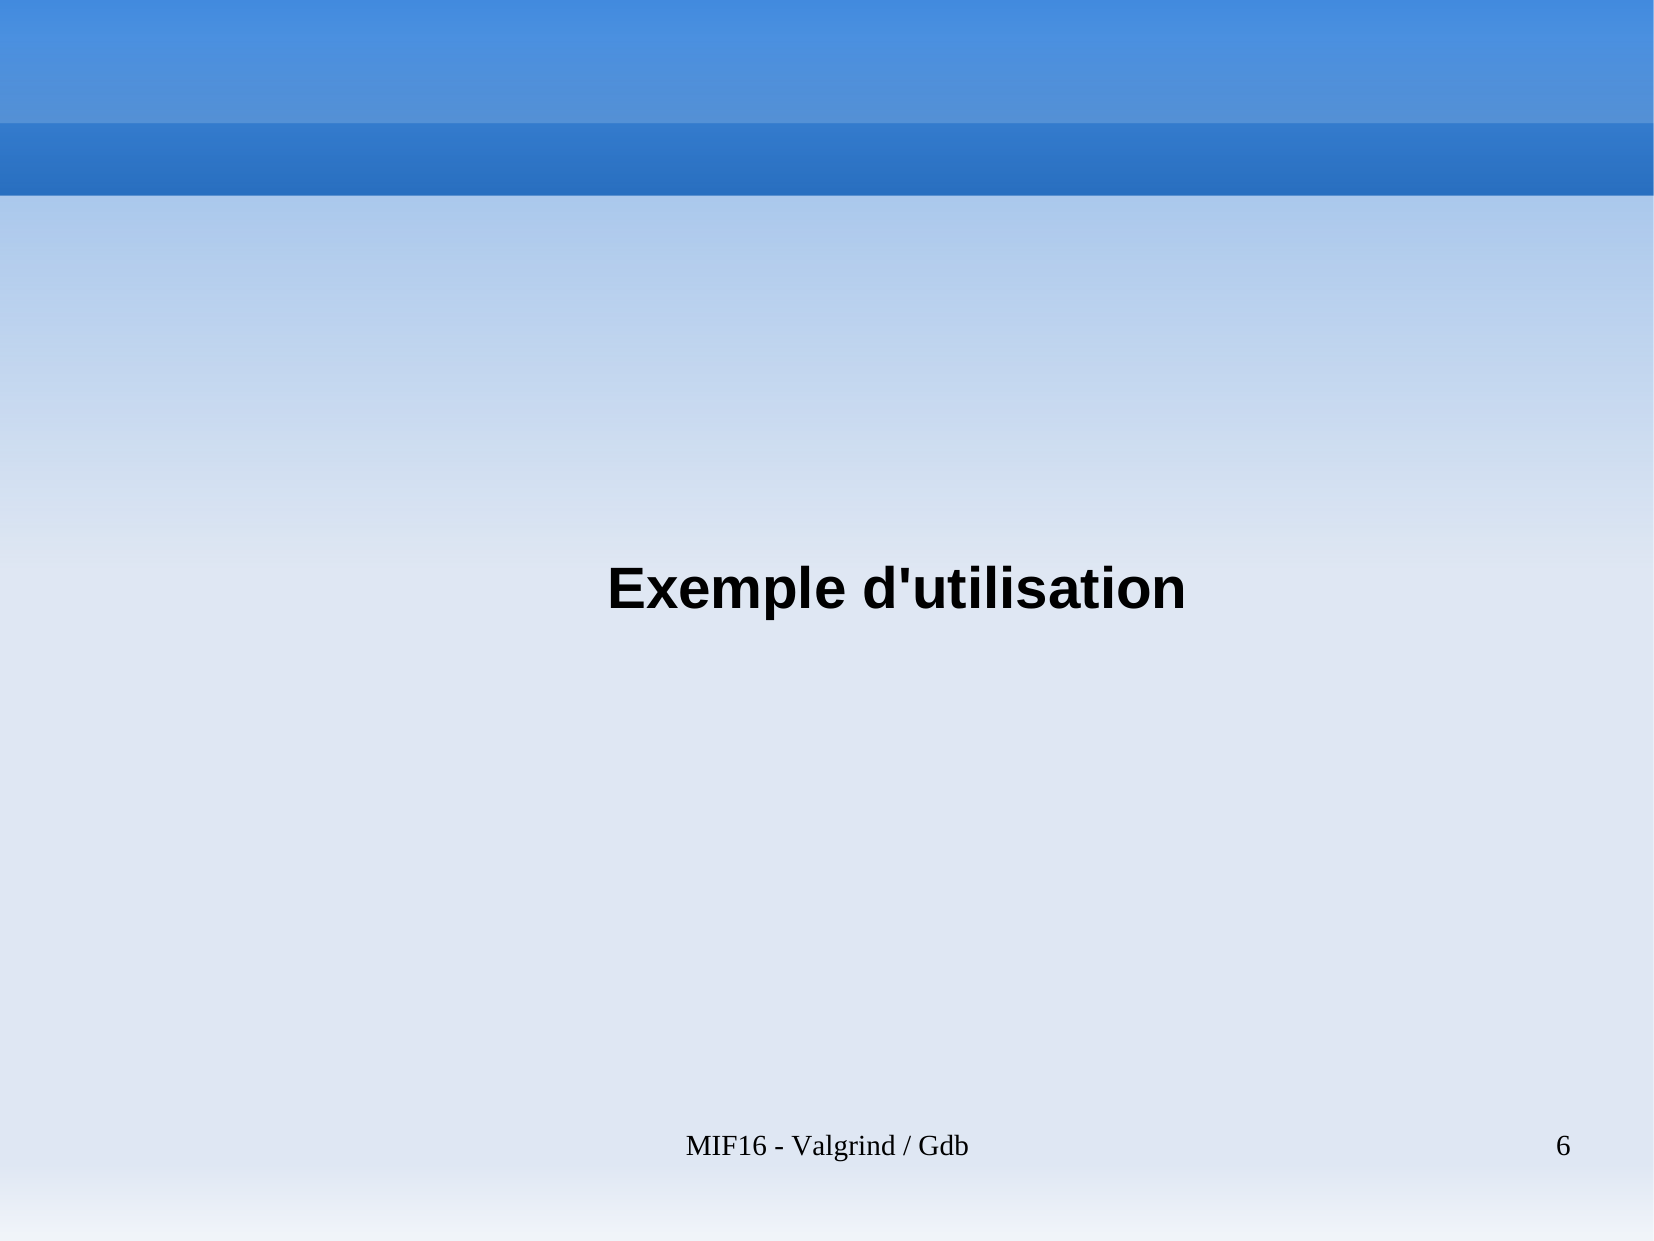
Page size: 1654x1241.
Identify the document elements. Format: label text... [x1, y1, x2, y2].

list Exemple d'utilisation [82, 290, 1571, 1094]
picture [0, 0, 1654, 1241]
